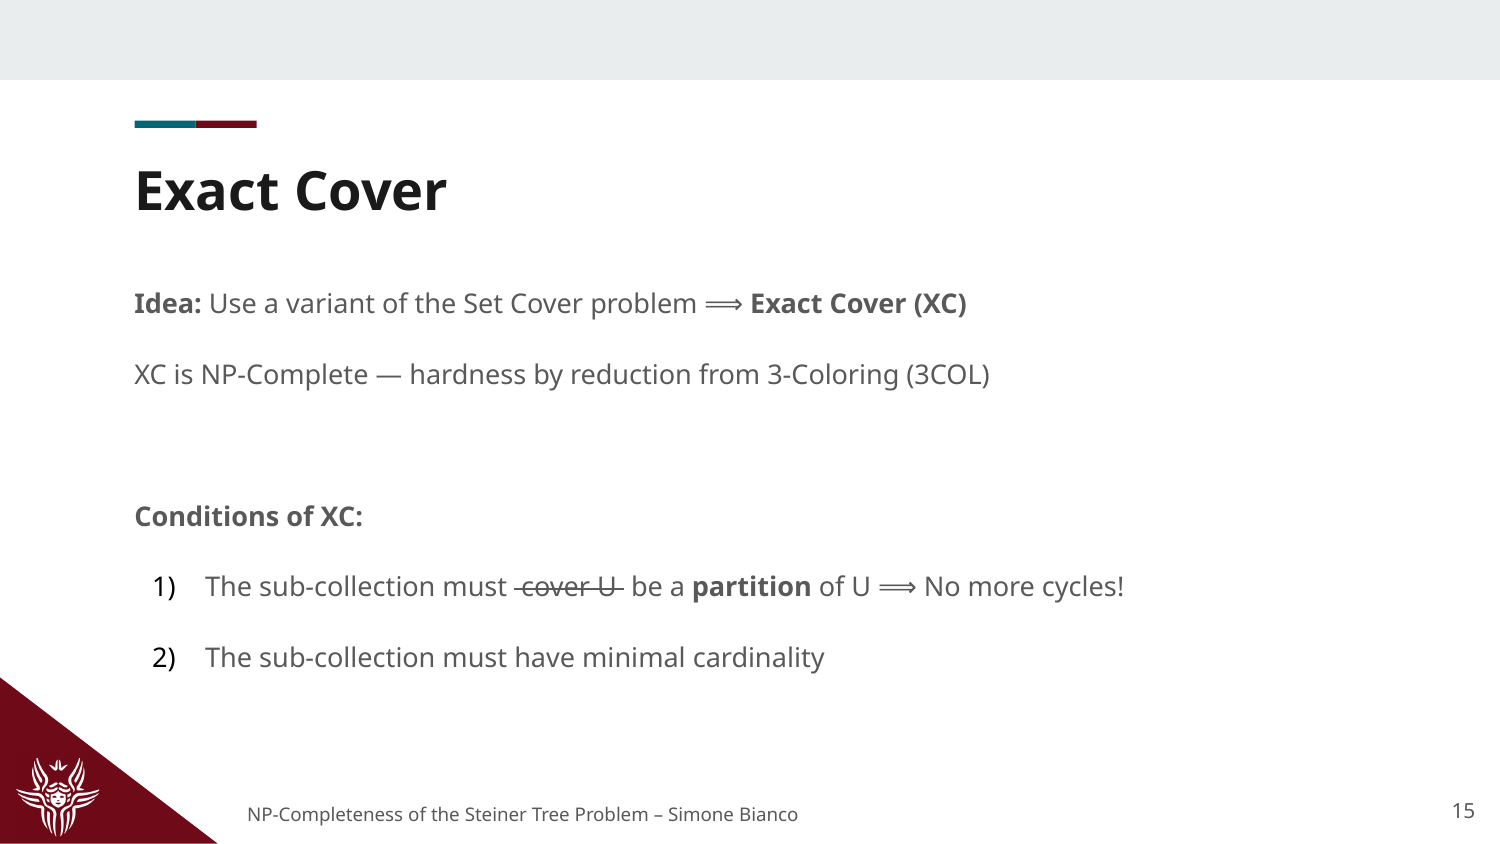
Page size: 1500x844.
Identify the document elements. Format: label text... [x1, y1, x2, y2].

picture [16, 758, 100, 839]
slide_number <number> [1400, 779, 1491, 844]
title Exact Cover [119, 141, 1381, 230]
subtitle NP-Completeness of the Steiner Tree Problem – Simone Bianco [232, 783, 1193, 839]
list Idea: Use a variant of the Set Cover problem ⟹ Exact Cover (XC) XC is NP-Complete — hardness by reduction from 3-Coloring (3COL) Conditions of XC: The sub-collection must cover U be a partition of U ⟹ No more cycles! The sub-collection must have minimal cardinality [119, 267, 1418, 638]
